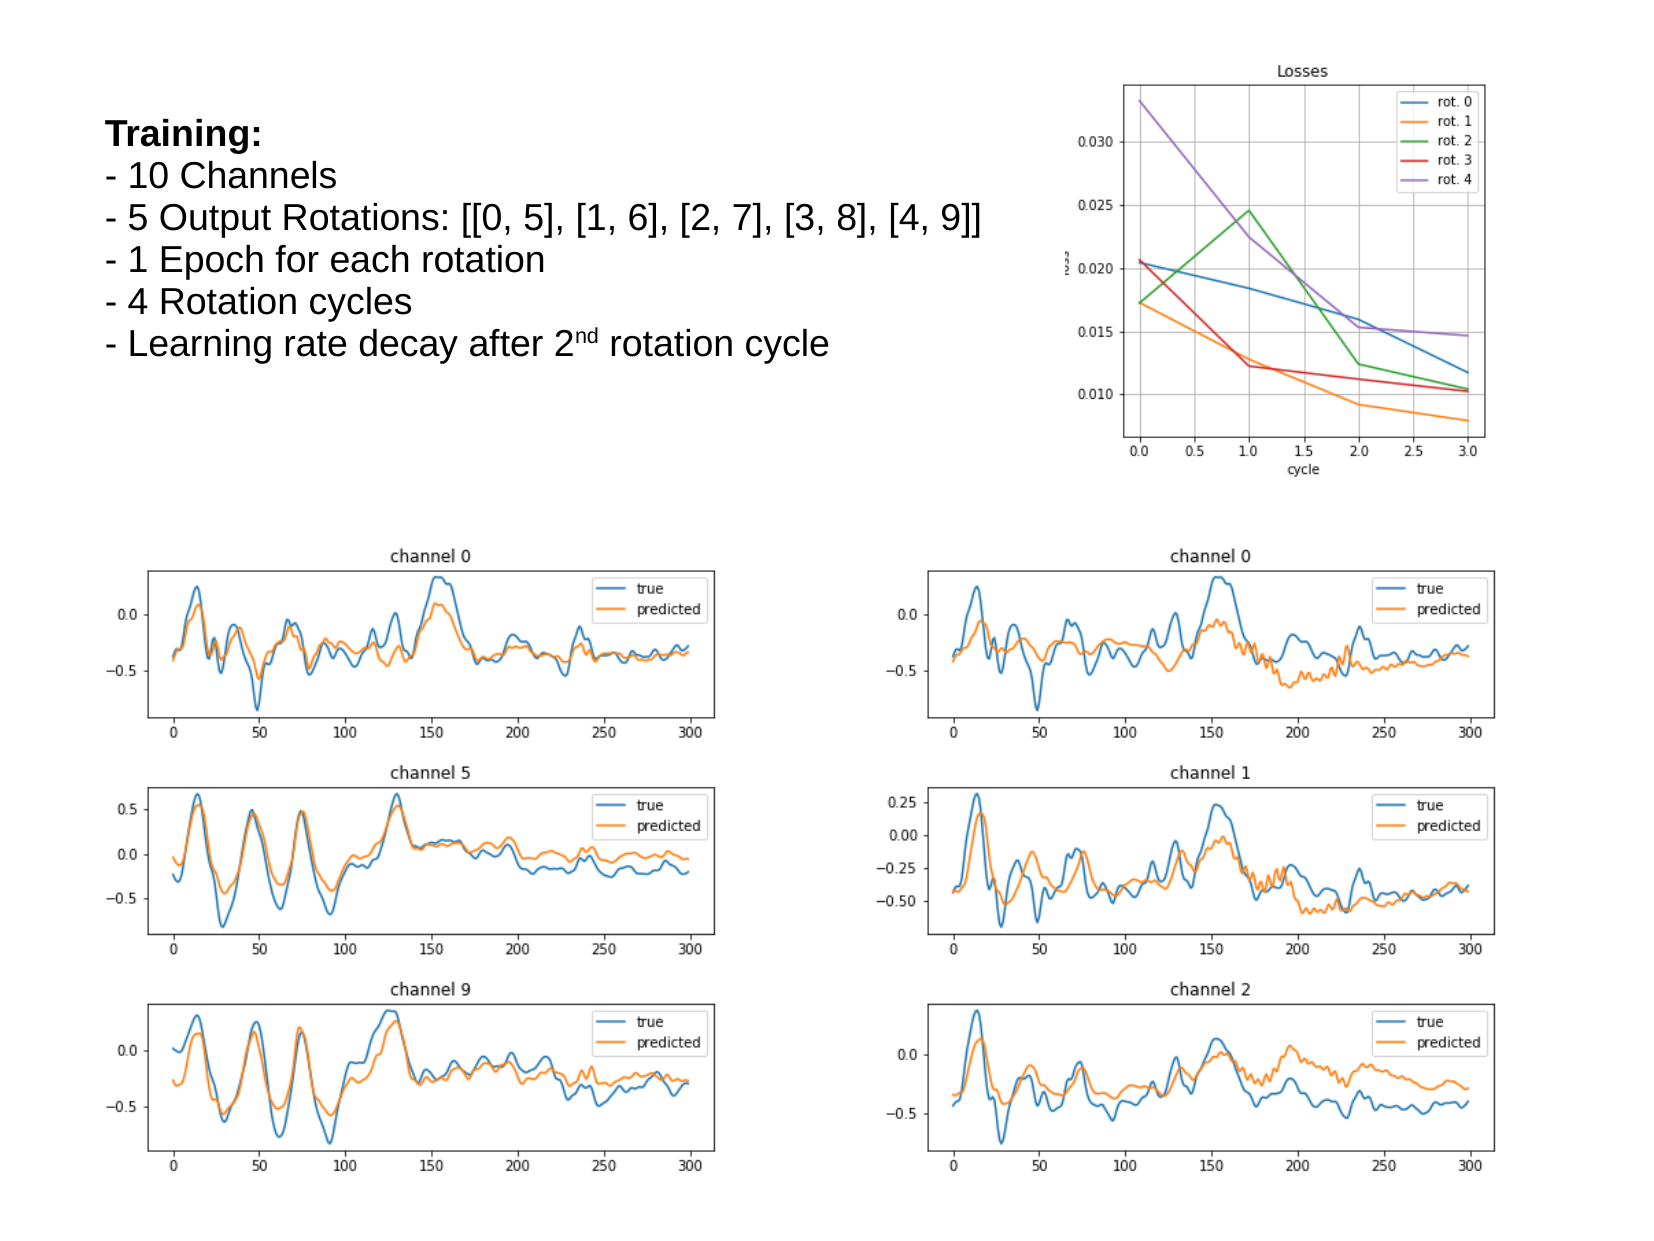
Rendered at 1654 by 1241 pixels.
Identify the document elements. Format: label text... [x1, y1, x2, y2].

picture [1065, 29, 1531, 496]
picture [75, 524, 766, 1216]
text_box Training: - 10 Channels - 5 Output Rotations: [[0, 5], [1, 6], [2, 7], [3, 8], [4, 9]] - 1 Epoch for each rotation - 4 Rotation cycles - Learning rate decay after 2nd rotation cycle [90, 105, 1065, 374]
picture [855, 524, 1546, 1216]
